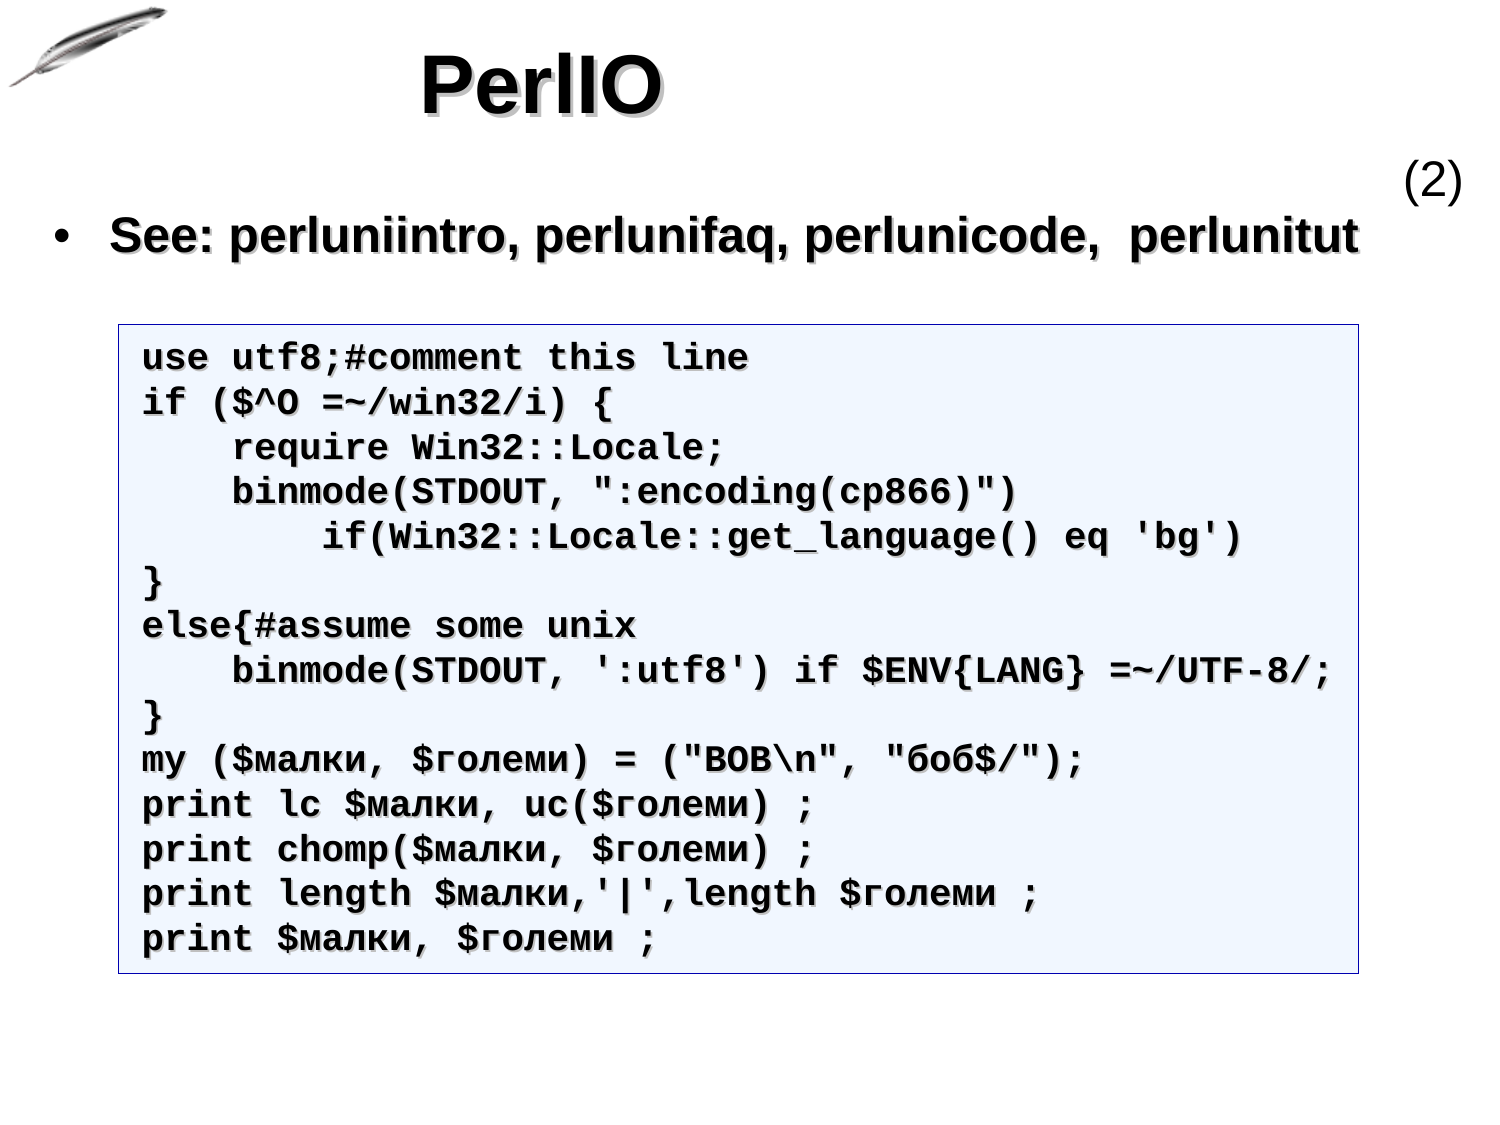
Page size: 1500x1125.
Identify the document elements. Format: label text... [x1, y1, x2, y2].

text_box (2) [1388, 142, 1480, 213]
list See: perluniintro, perlunifaq, perlunicode, perlunitut [53, 207, 1447, 1084]
text_box use utf8;#comment this line if ($^O =~/win32/i) { require Win32::Locale; binmode(STDOUT, ":encoding(cp866)") if(Win32::Locale::get_language() eq 'bg') } else{#assume some unix binmode(STDOUT, ':utf8') if $ENV{LANG} =~/UTF-8/; } my ($малки, $големи) = ("BOB\n", "боб$/"); print lc $малки, uc($големи) ; print chomp($малки, $големи) ; print length $малки,'|',length $големи ; print $малки, $големи ; [118, 324, 1359, 974]
title PerlIO [419, 0, 1459, 179]
picture [5, 5, 173, 89]
